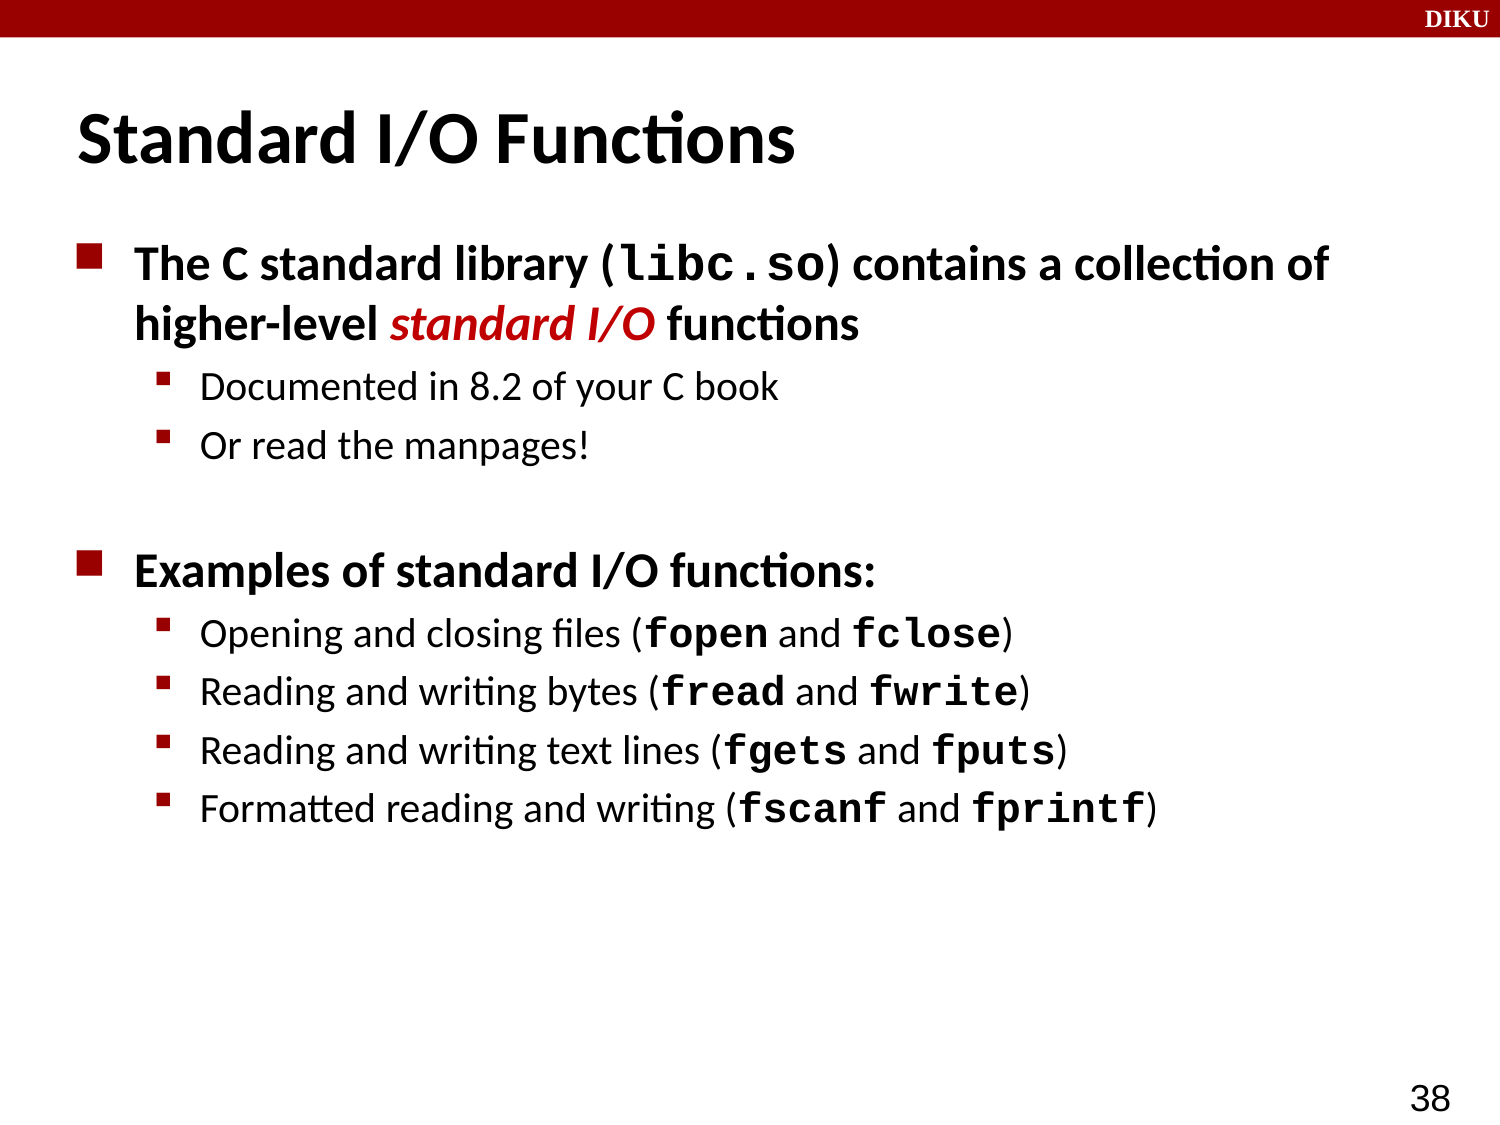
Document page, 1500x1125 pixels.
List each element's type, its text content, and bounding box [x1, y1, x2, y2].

text_box Standard I/O Functions [62, 71, 1309, 197]
text_box The C standard library (libc.so) contains a collection of higher-level standard I/O functions Documented in 8.2 of your C book Or read the manpages! Examples of standard I/O functions: Opening and closing files (fopen and fclose) Reading and writing bytes (fread and fwrite) Reading and writing text lines (fgets and fputs) Formatted reading and writing (fscanf and fprintf) [63, 223, 1359, 1039]
